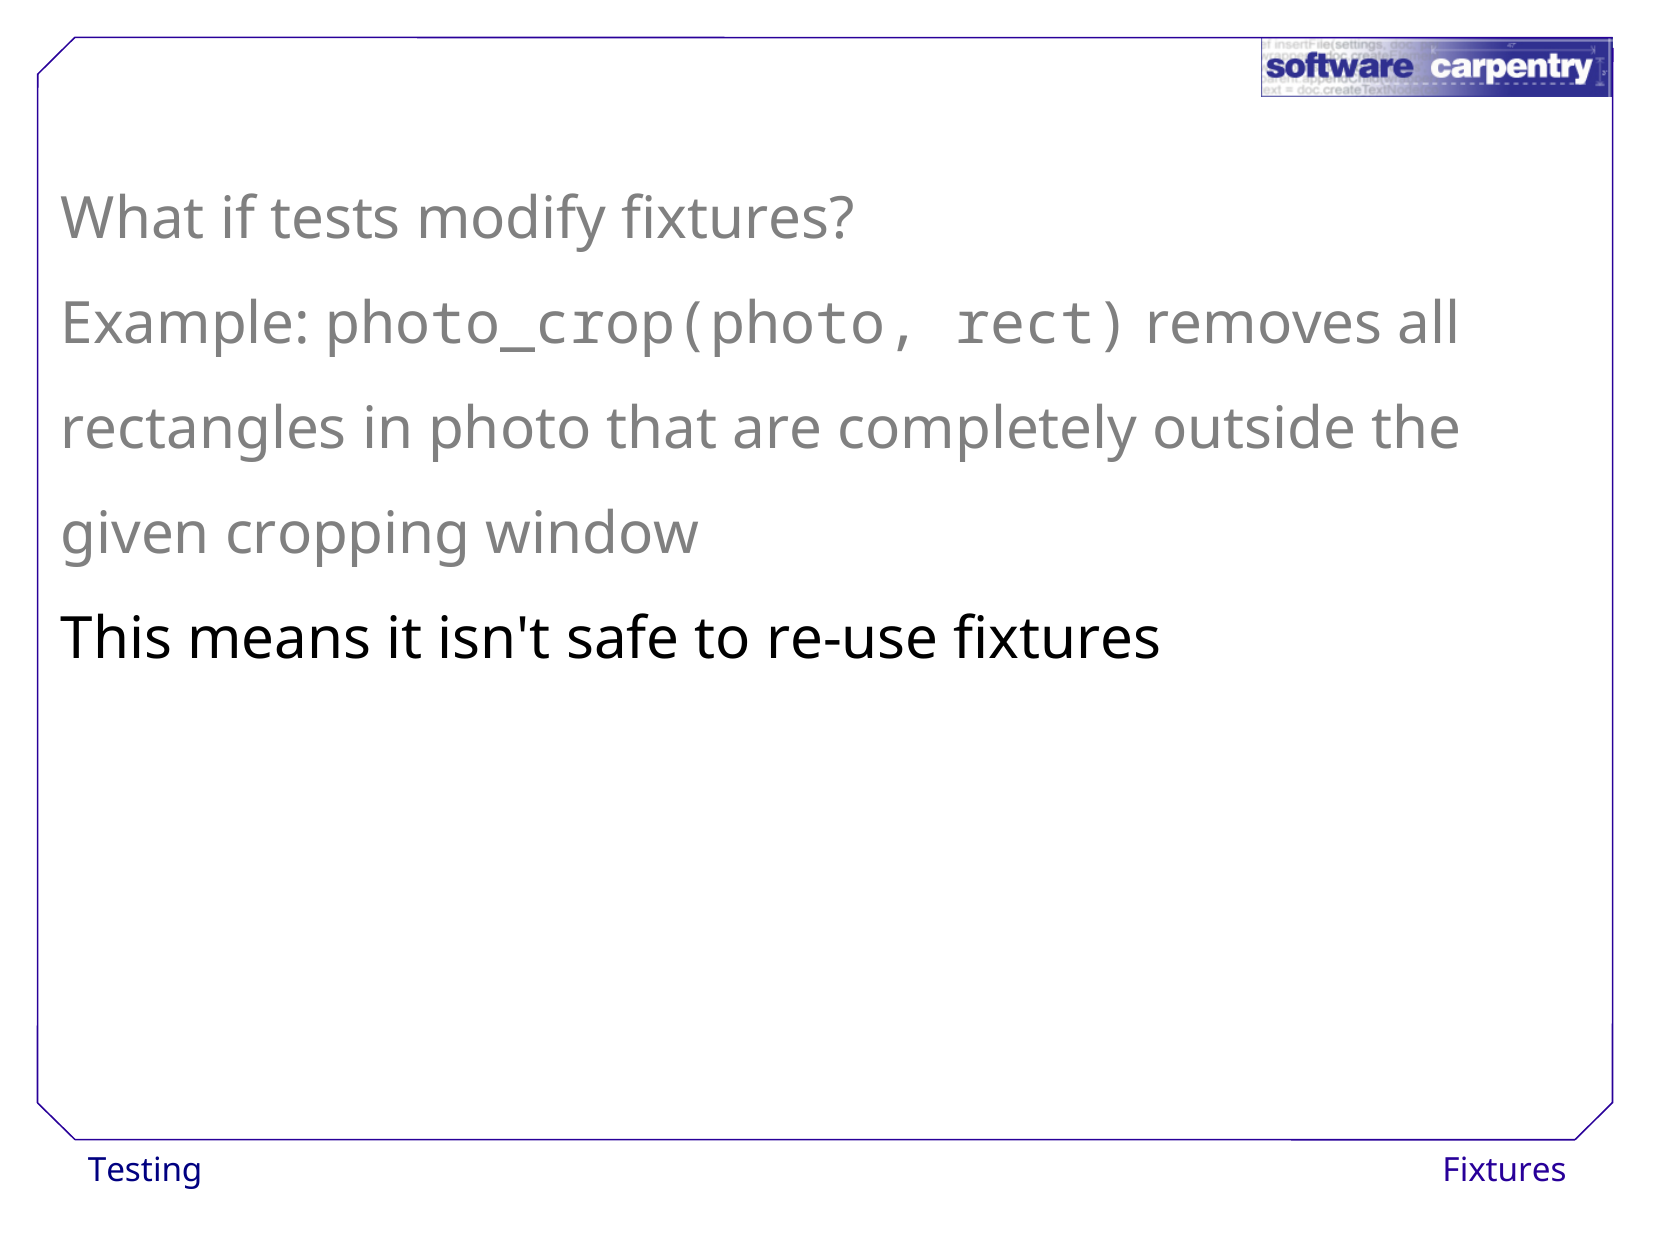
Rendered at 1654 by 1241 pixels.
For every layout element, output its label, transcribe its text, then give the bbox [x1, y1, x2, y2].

picture [1261, 39, 1613, 97]
text_box What if tests modify fixtures? Example: photo_crop(photo, rect) removes all rectangles in photo that are completely outside the given cropping window This means it isn't safe to re-use fixtures [46, 138, 1627, 679]
